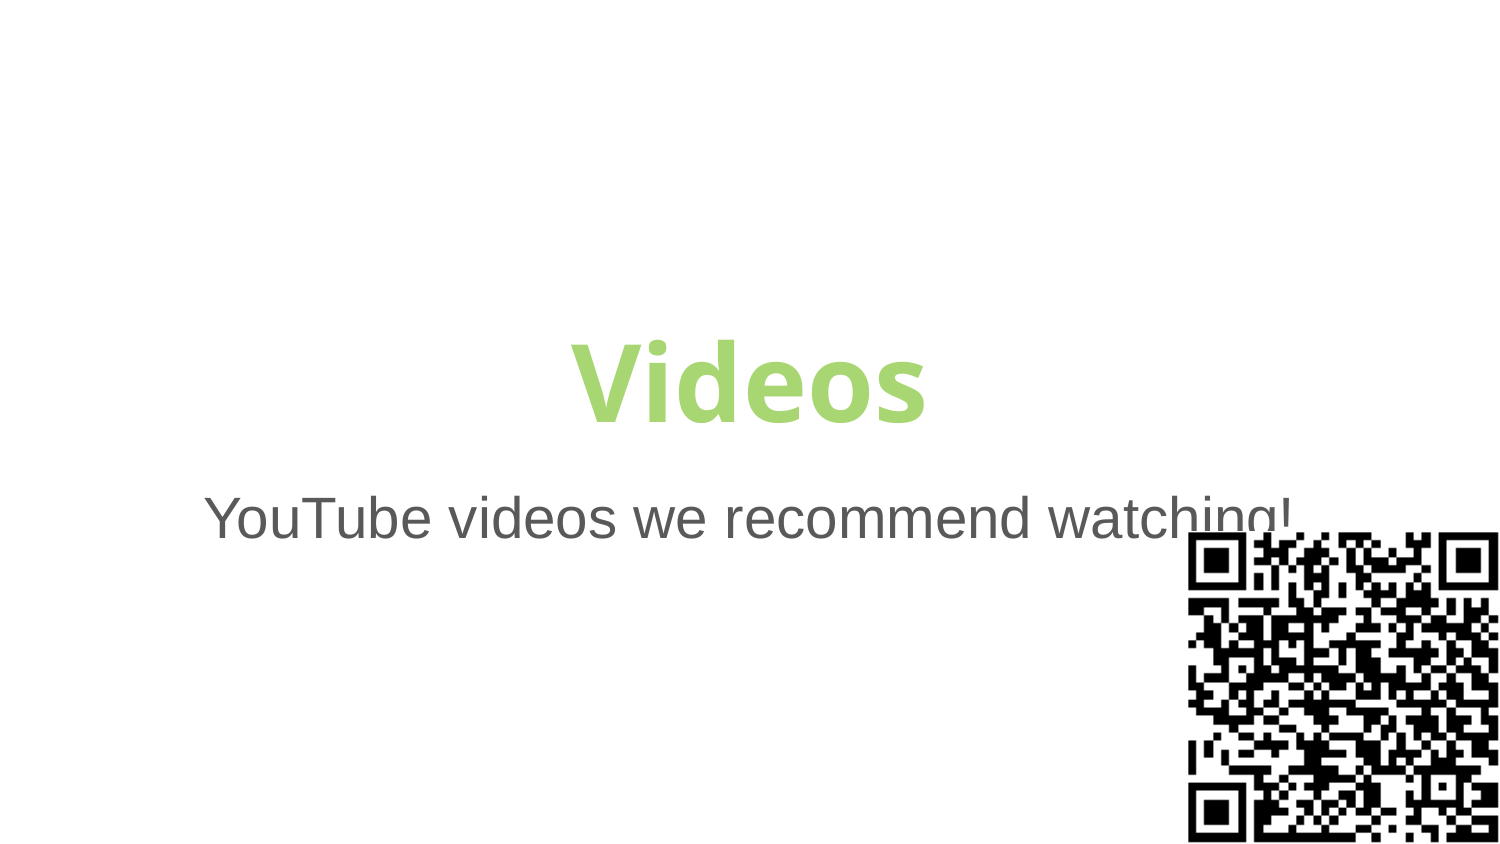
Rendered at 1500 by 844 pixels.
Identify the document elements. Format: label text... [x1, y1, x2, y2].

subtitle YouTube videos we recommend watching! [51, 464, 1449, 595]
picture [1187, 531, 1500, 844]
title Videos [51, 122, 1449, 459]
